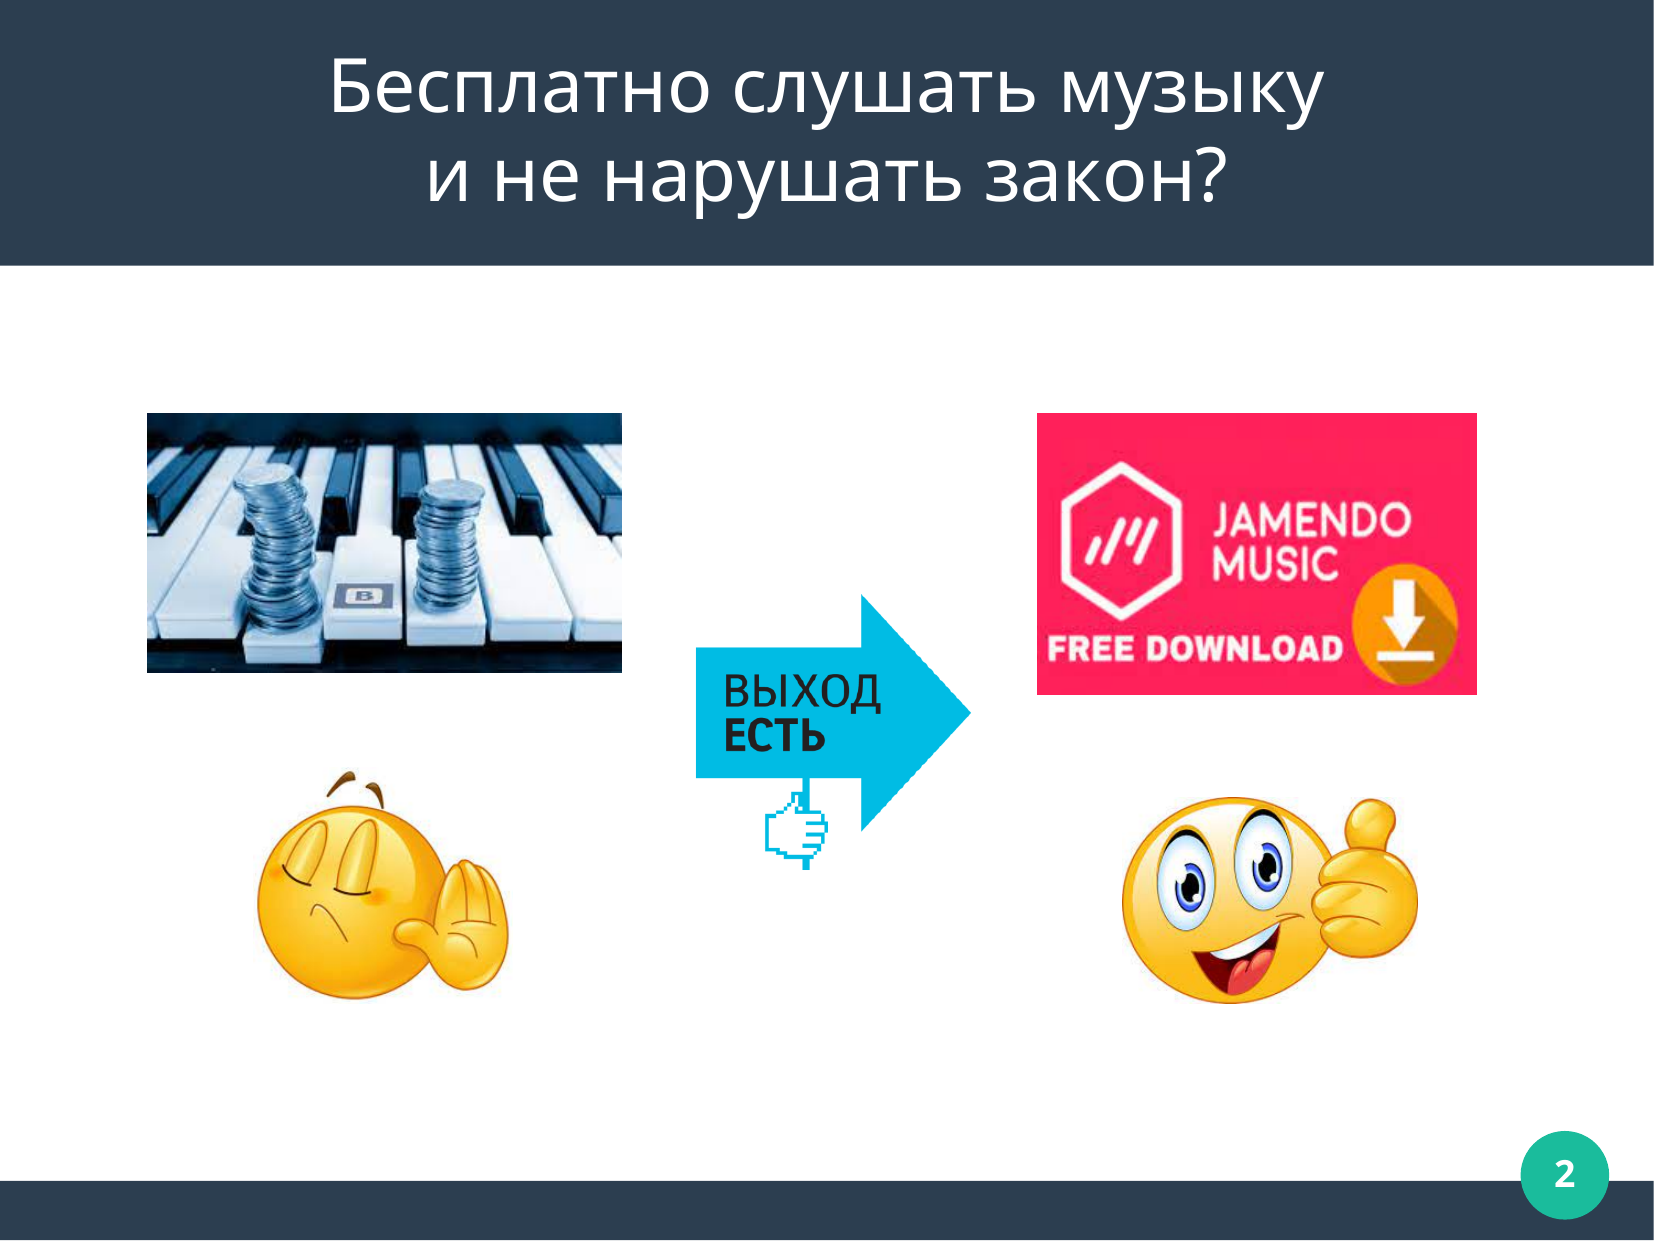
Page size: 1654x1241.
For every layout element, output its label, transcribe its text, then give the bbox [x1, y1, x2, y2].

picture [1122, 797, 1418, 1004]
picture [147, 413, 622, 673]
title Бесплатно слушать музыку и не нарушать закон? [59, 49, 1595, 207]
picture [253, 767, 513, 1004]
picture [662, 560, 1004, 903]
picture [1037, 413, 1477, 695]
